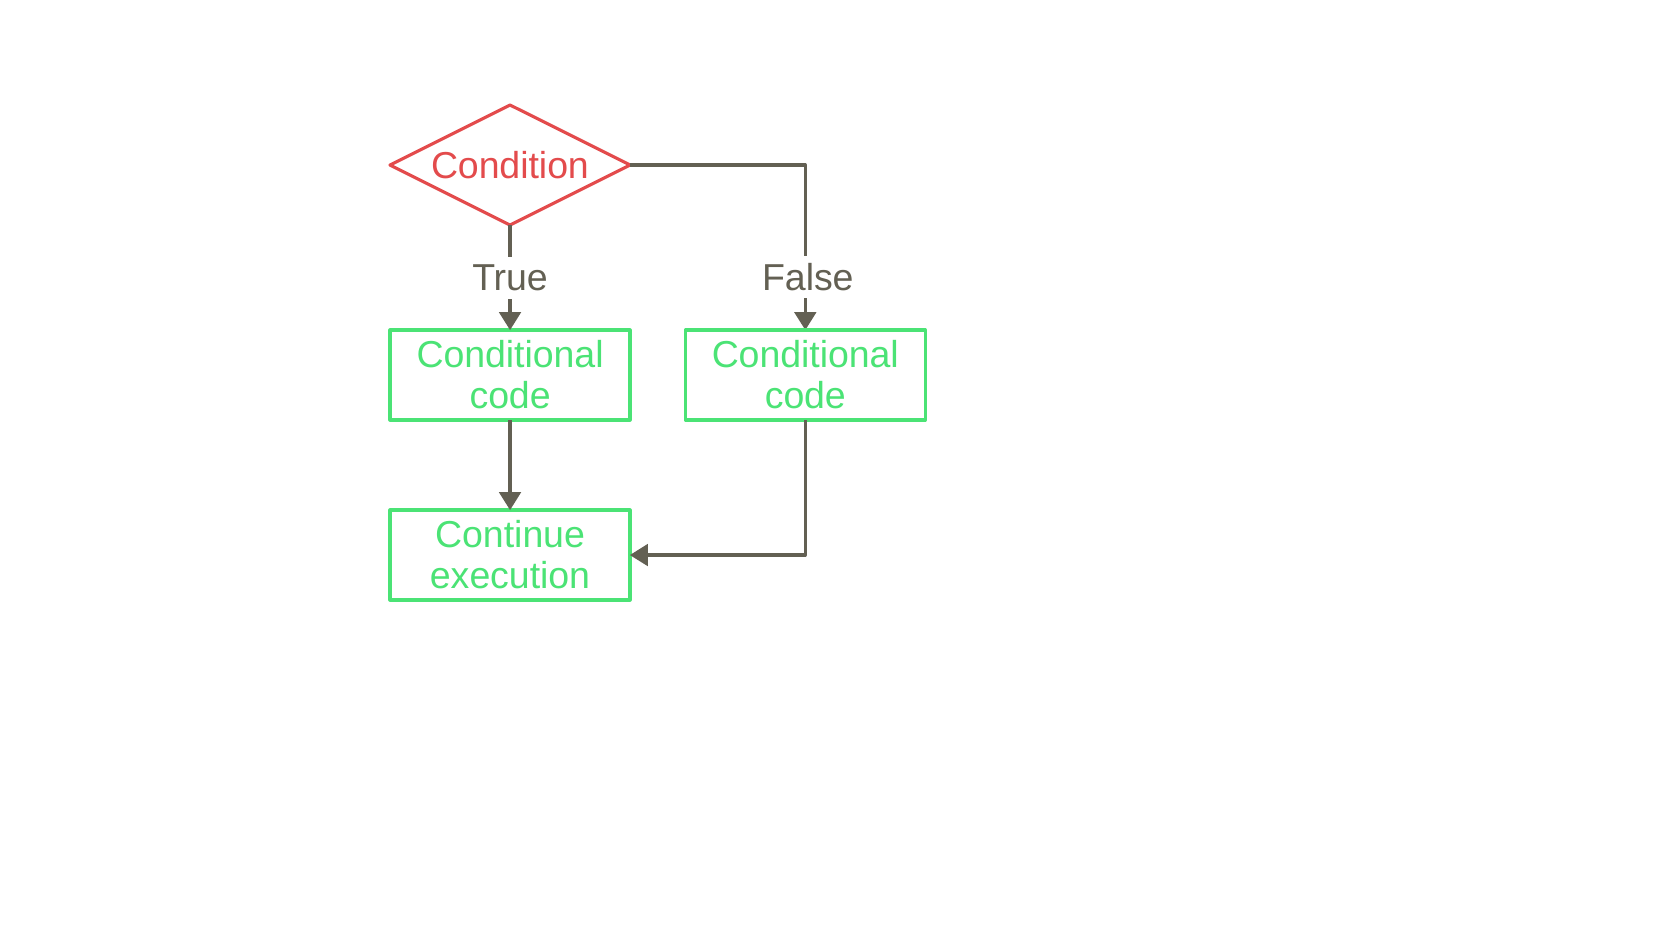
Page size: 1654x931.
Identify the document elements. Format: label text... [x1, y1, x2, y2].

text_box Conditional code [685, 330, 926, 421]
text_box Conditional code [390, 330, 631, 421]
text_box Condition [390, 105, 630, 225]
text_box False [747, 248, 869, 306]
text_box Continue execution [390, 510, 631, 601]
